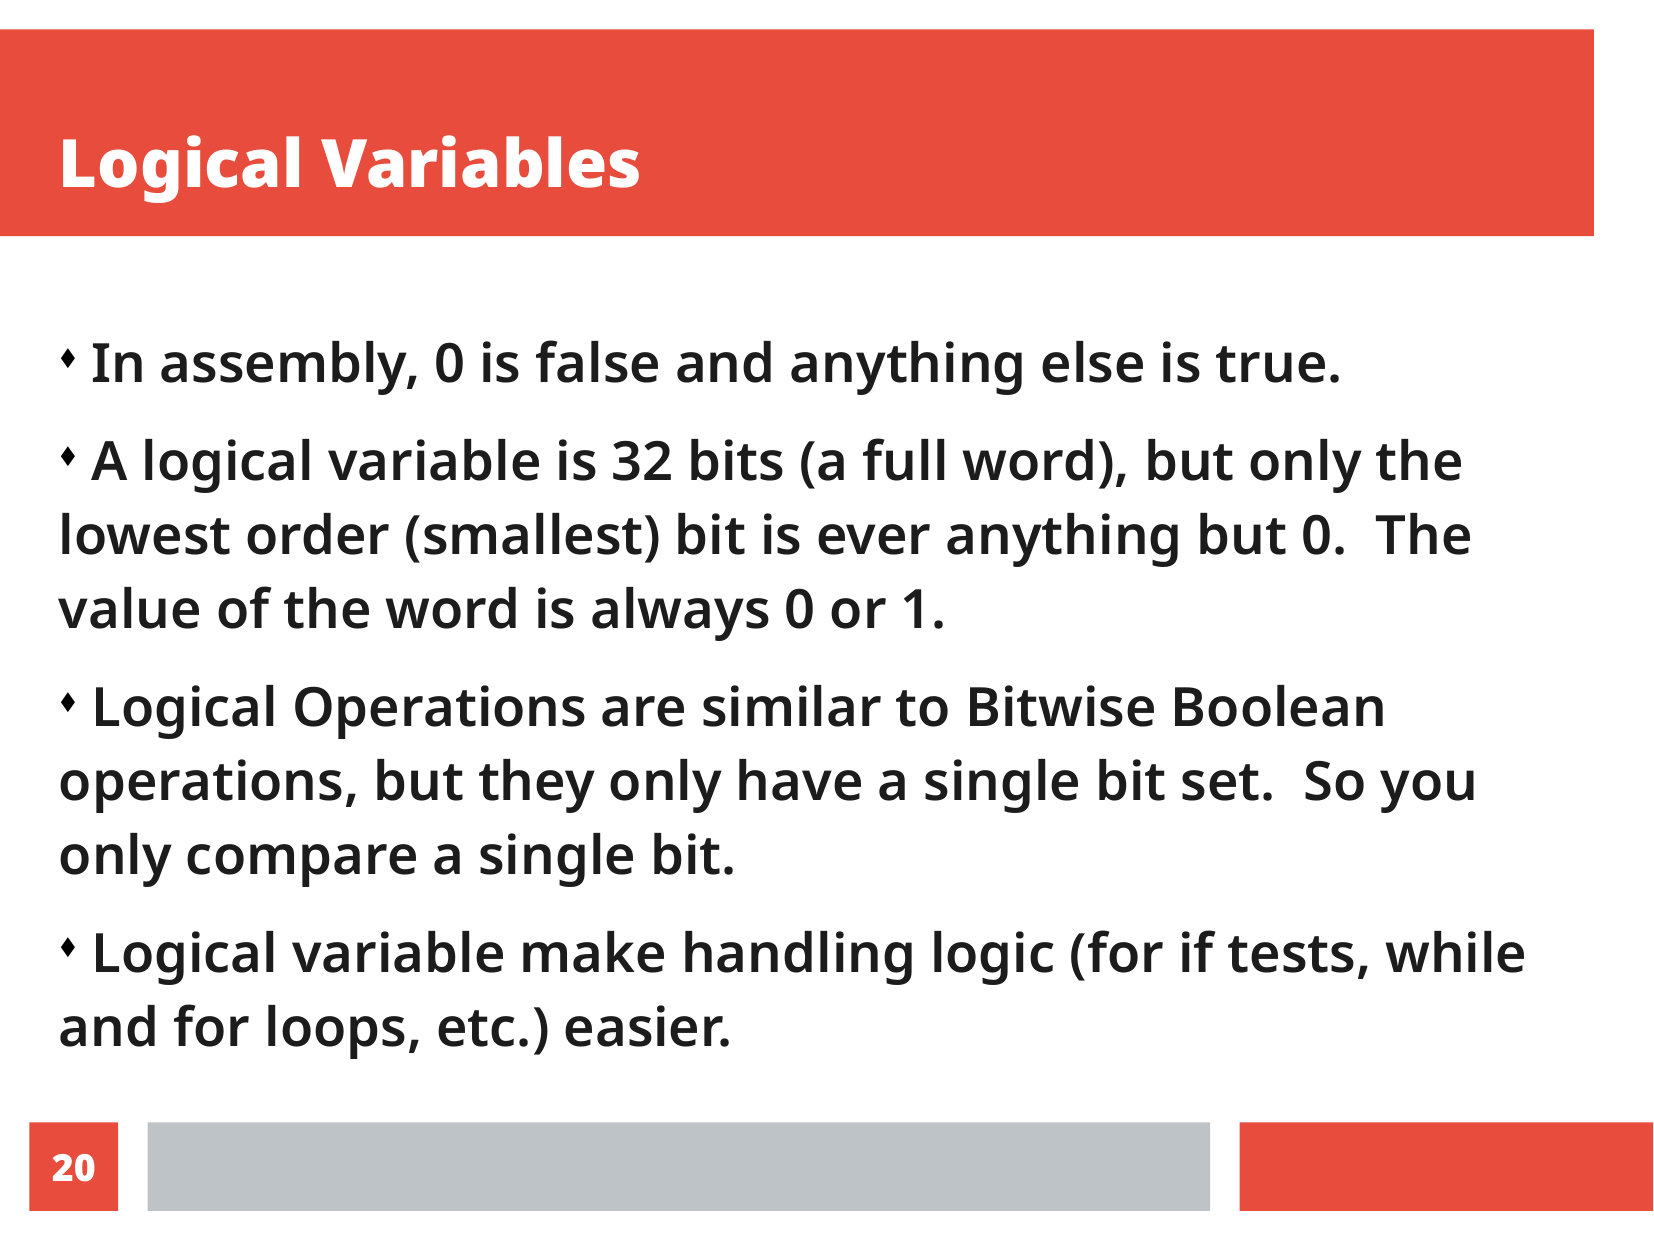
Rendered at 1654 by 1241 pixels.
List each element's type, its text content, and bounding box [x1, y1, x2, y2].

title Logical Variables [58, 59, 1594, 207]
list In assembly, 0 is false and anything else is true. A logical variable is 32 bits (a full word), but only the lowest order (smallest) bit is ever anything but 0. The value of the word is always 0 or 1. Logical Operations are similar to Bitwise Boolean operations, but they only have a single bit set. So you only compare a single bit. Logical variable make handling logic (for if tests, while and for loops, etc.) easier. [58, 324, 1565, 1093]
